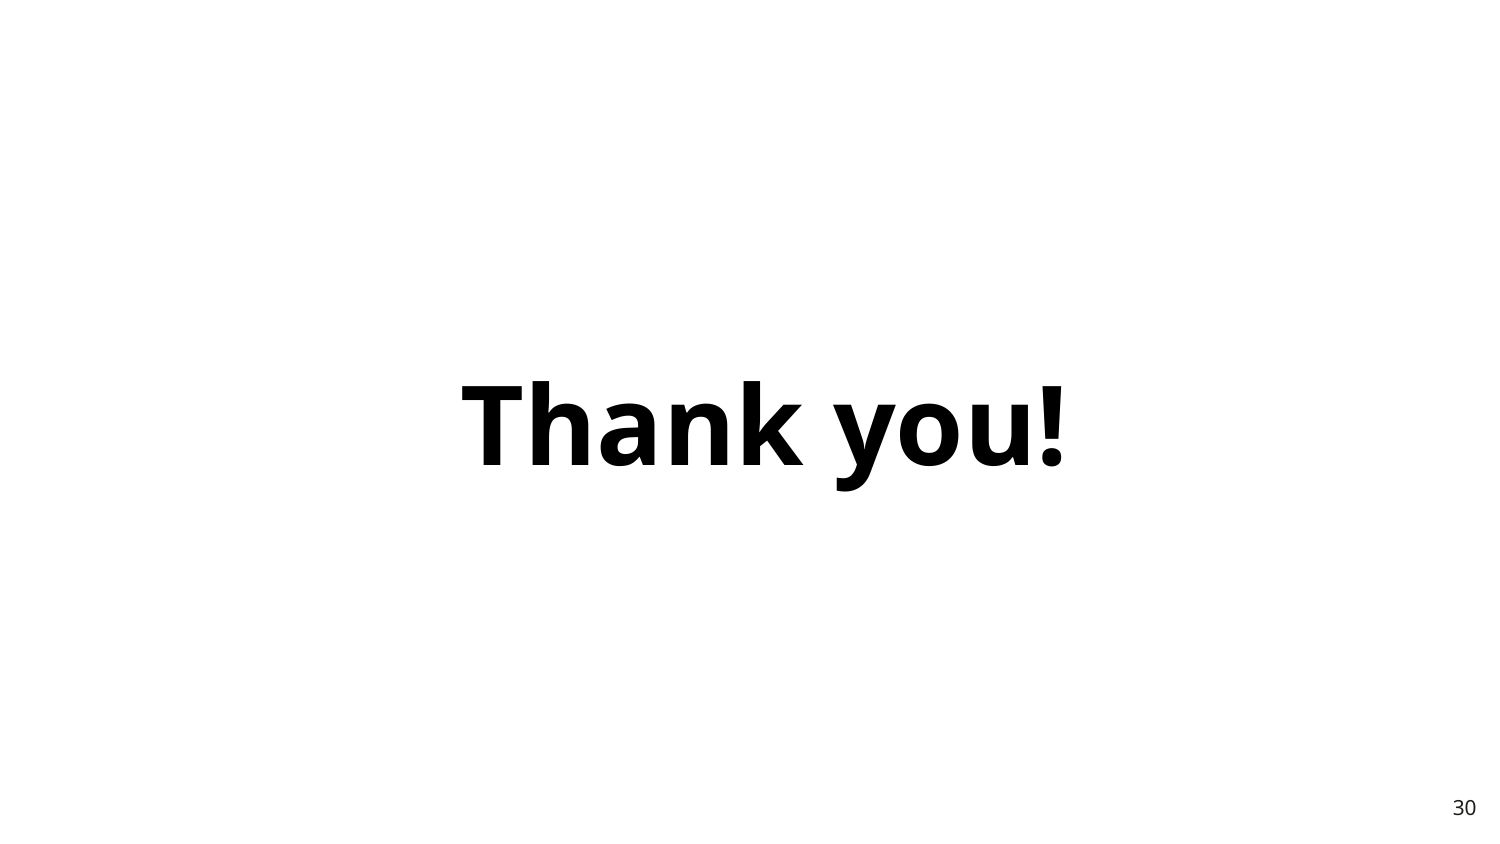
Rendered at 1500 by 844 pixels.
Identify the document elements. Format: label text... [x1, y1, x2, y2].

slide_number 1 [1401, 779, 1492, 844]
text_box Thank you! [199, 339, 1330, 503]
